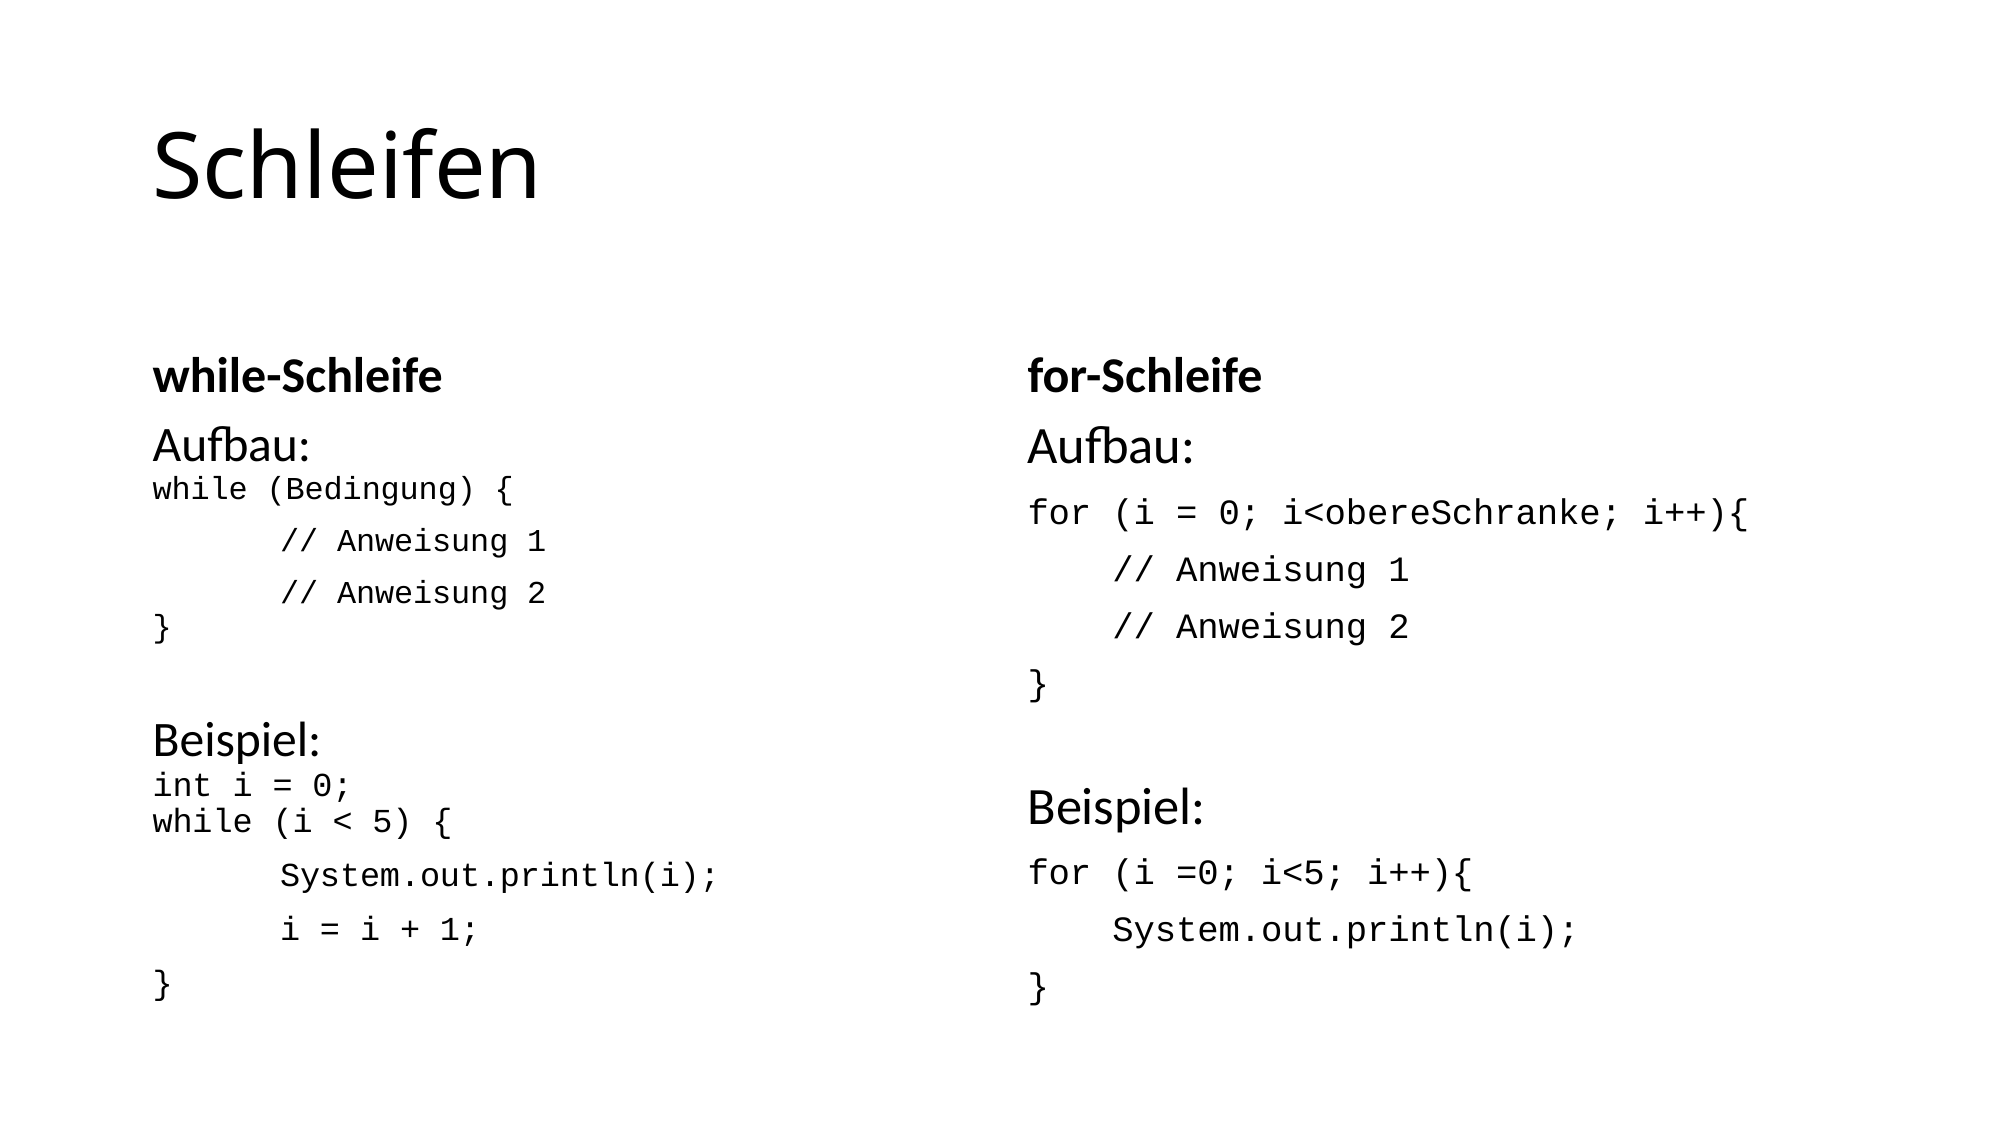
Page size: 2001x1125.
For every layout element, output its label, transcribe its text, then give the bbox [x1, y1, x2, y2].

list for-Schleife [1012, 275, 1863, 410]
list Aufbau: while (Bedingung) { // Anweisung 1 // Anweisung 2 } Beispiel: int i = 0; while (i < 5) { System.out.println(i); i = i + 1; } [137, 410, 984, 1016]
list Aufbau: for (i = 0; i<obereSchranke; i++){ // Anweisung 1 // Anweisung 2 } Beispiel: for (i =0; i<5; i++){ System.out.println(i); } [1012, 410, 1863, 1016]
list while-Schleife [137, 275, 984, 410]
title Schleifen [137, 59, 1863, 278]
